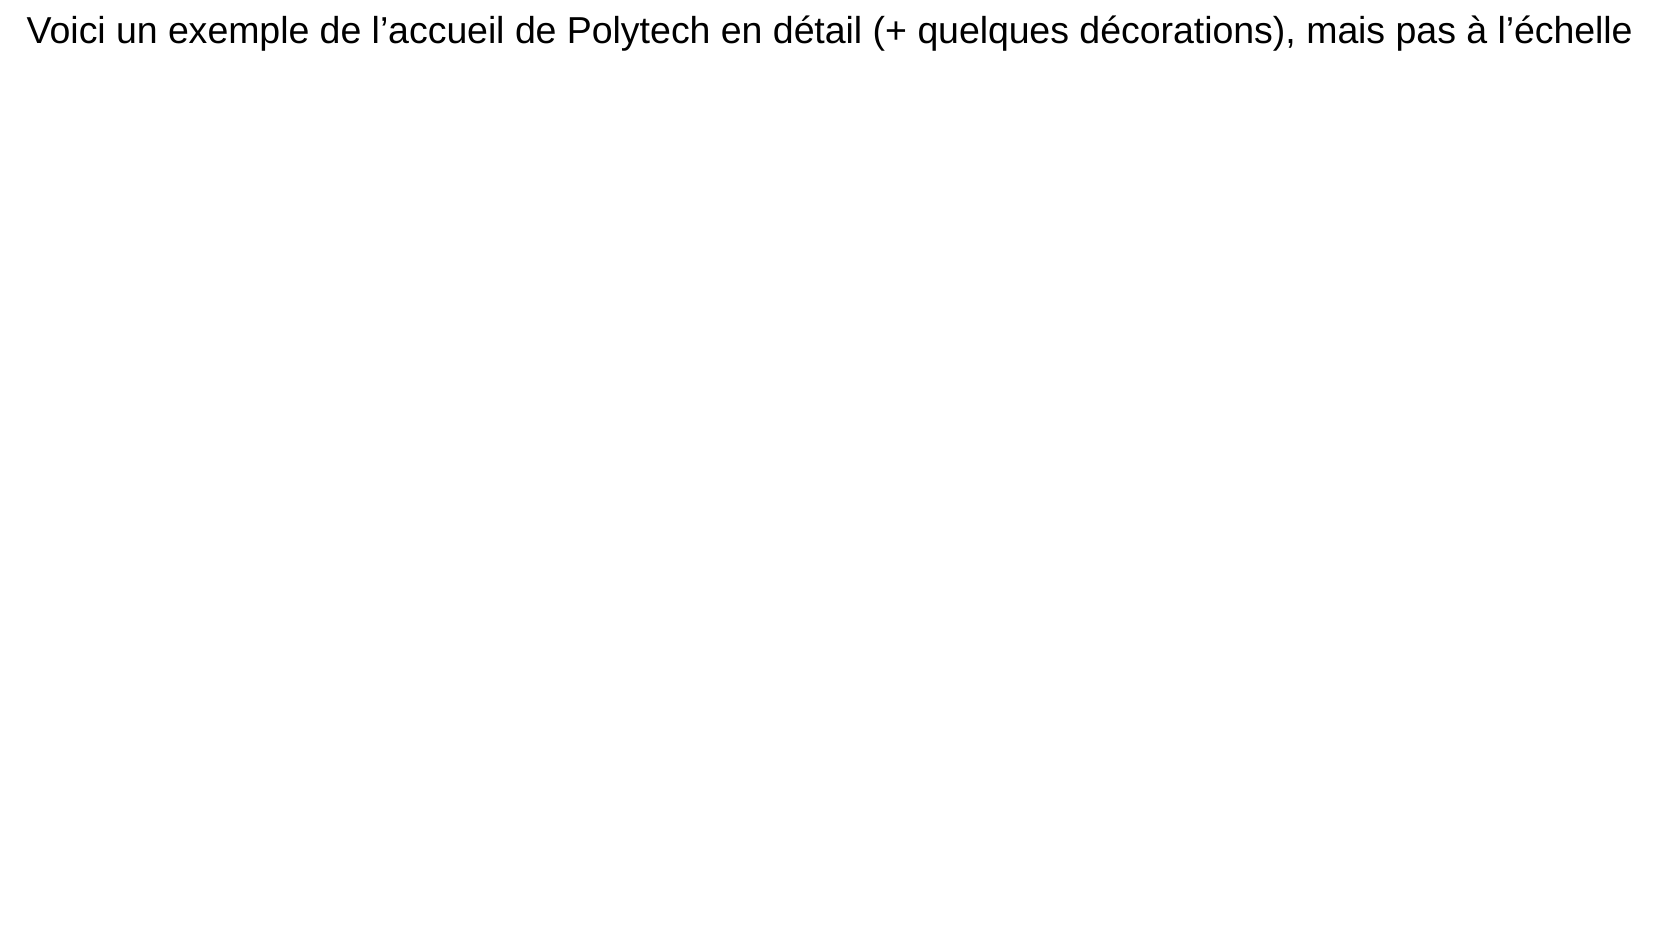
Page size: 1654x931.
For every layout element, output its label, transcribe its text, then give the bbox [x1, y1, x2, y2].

text_box Voici un exemple de l’accueil de Polytech en détail (+ quelques décorations), mais pas à l’échelle [11, 2, 1648, 60]
